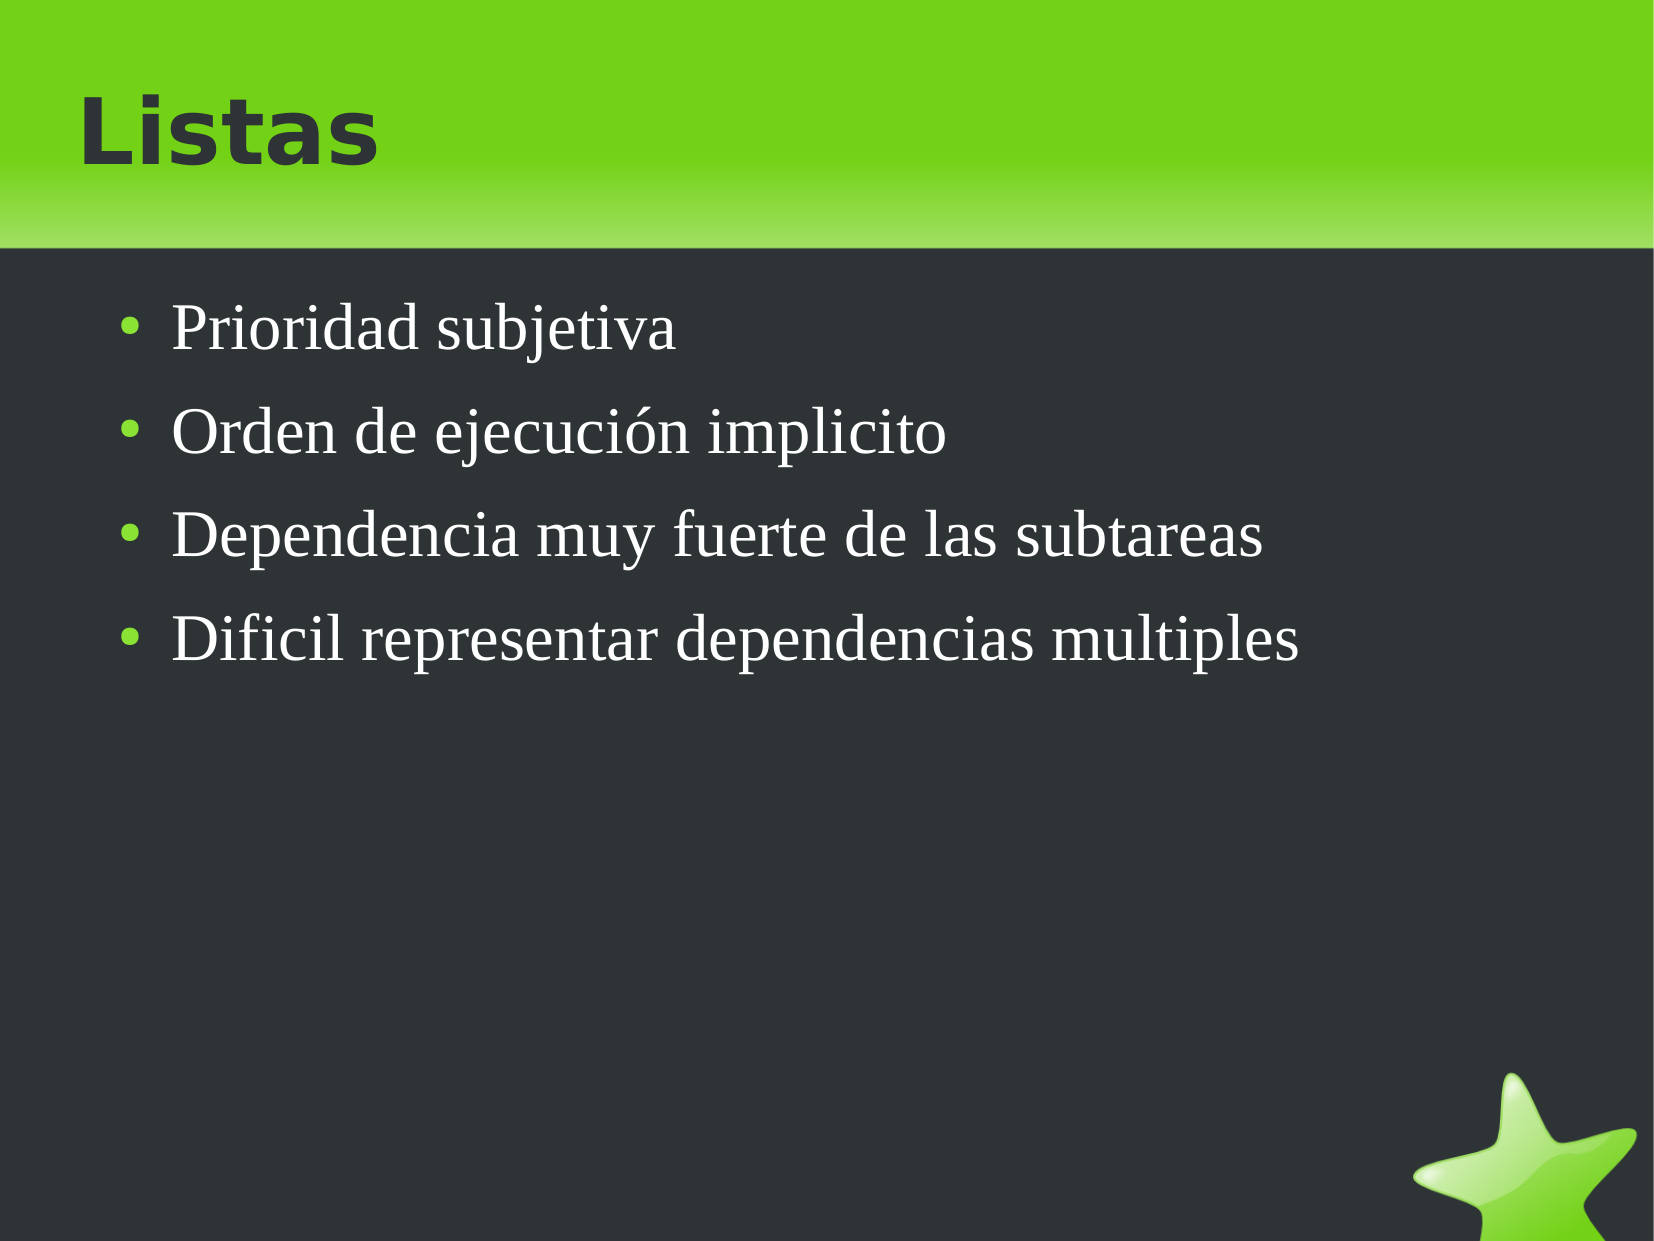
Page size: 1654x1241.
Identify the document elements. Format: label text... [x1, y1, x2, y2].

picture [0, 0, 1654, 1241]
list Prioridad subjetiva Orden de ejecución implicito Dependencia muy fuerte de las subtareas Dificil representar dependencias multiples [82, 290, 1571, 1109]
title Listas [76, 29, 1565, 237]
